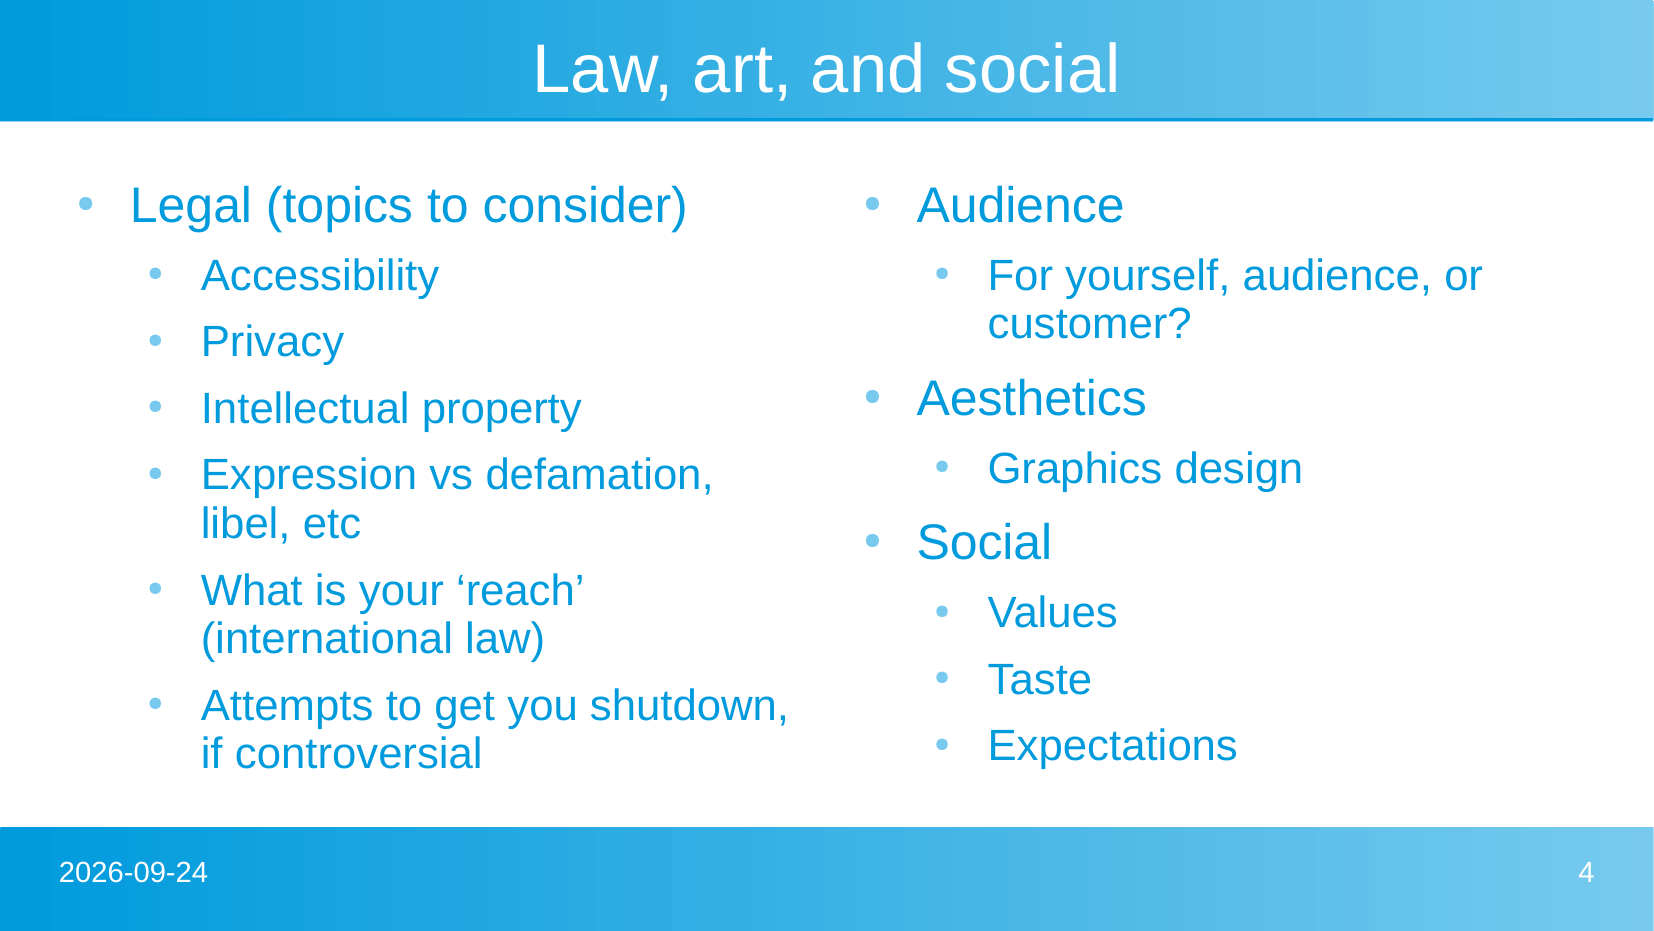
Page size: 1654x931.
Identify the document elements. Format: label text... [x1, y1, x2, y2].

list Legal (topics to consider) Accessibility Privacy Intellectual property Expression vs defamation, libel, etc What is your ‘reach’ (international law) Attempts to get you shutdown, if controversial [59, 177, 809, 768]
list Audience For yourself, audience, or customer? Aesthetics Graphics design Social Values Taste Expectations [845, 177, 1596, 768]
title Law, art, and social [59, 29, 1595, 108]
